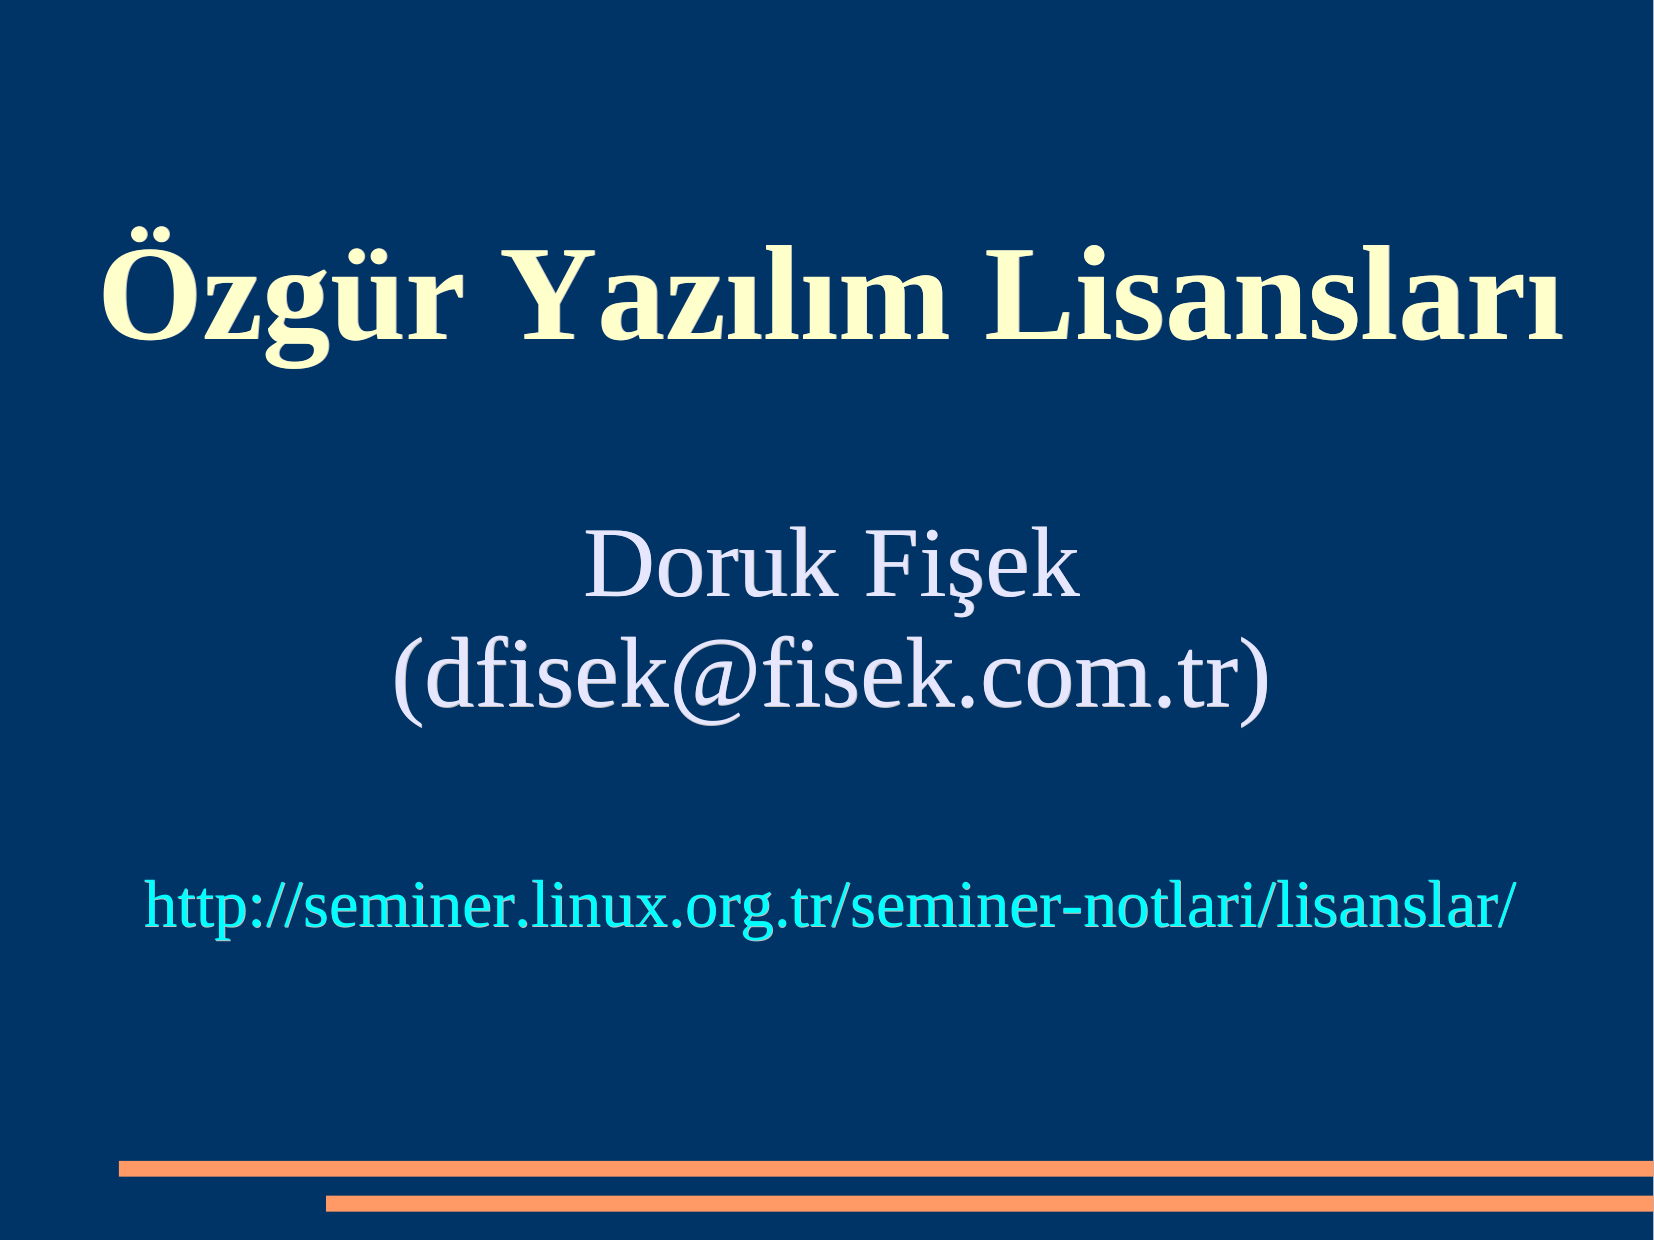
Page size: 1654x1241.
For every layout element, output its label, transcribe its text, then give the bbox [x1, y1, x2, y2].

subtitle Özgür Yazılım Lisansları Doruk Fişek (dfisek@fisek.com.tr) http://seminer.linux.org.tr/seminer-notlari/lisanslar/ [23, 109, 1641, 1051]
